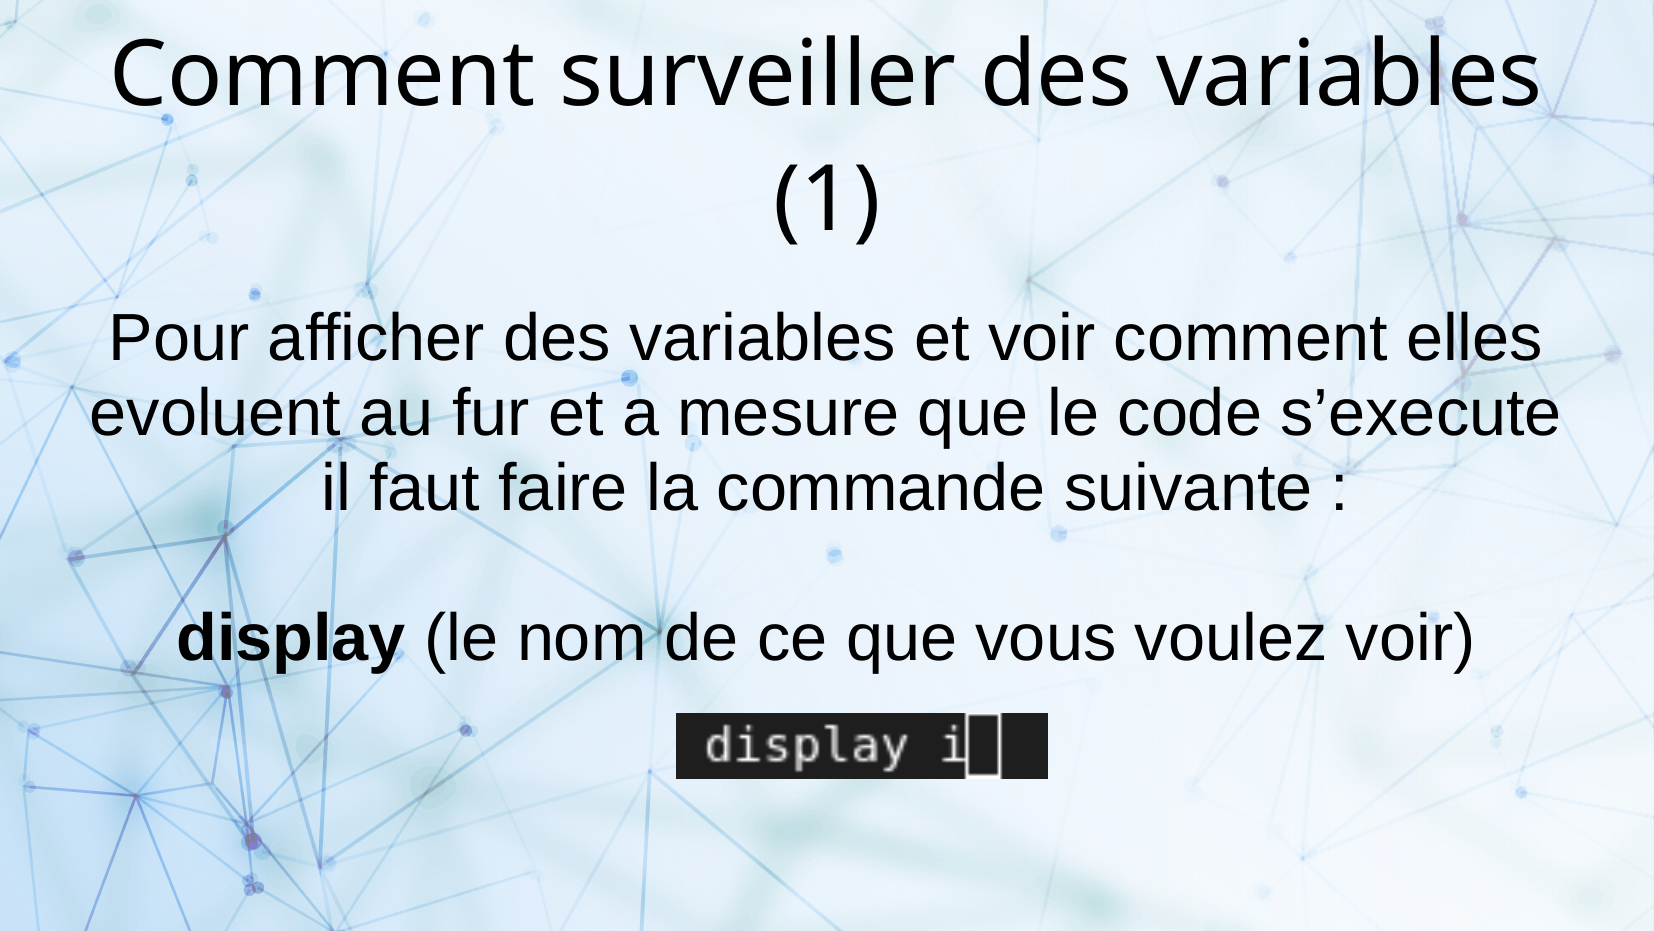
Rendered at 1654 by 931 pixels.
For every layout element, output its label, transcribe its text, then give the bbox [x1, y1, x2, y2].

subtitle Pour afficher des variables et voir comment elles evoluent au fur et a mesure que le code s’execute il faut faire la commande suivante : display (le nom de ce que vous voulez voir) [82, 217, 1571, 758]
picture [0, 0, 1654, 931]
title Comment surveiller des variables (1) [82, 22, 1571, 217]
